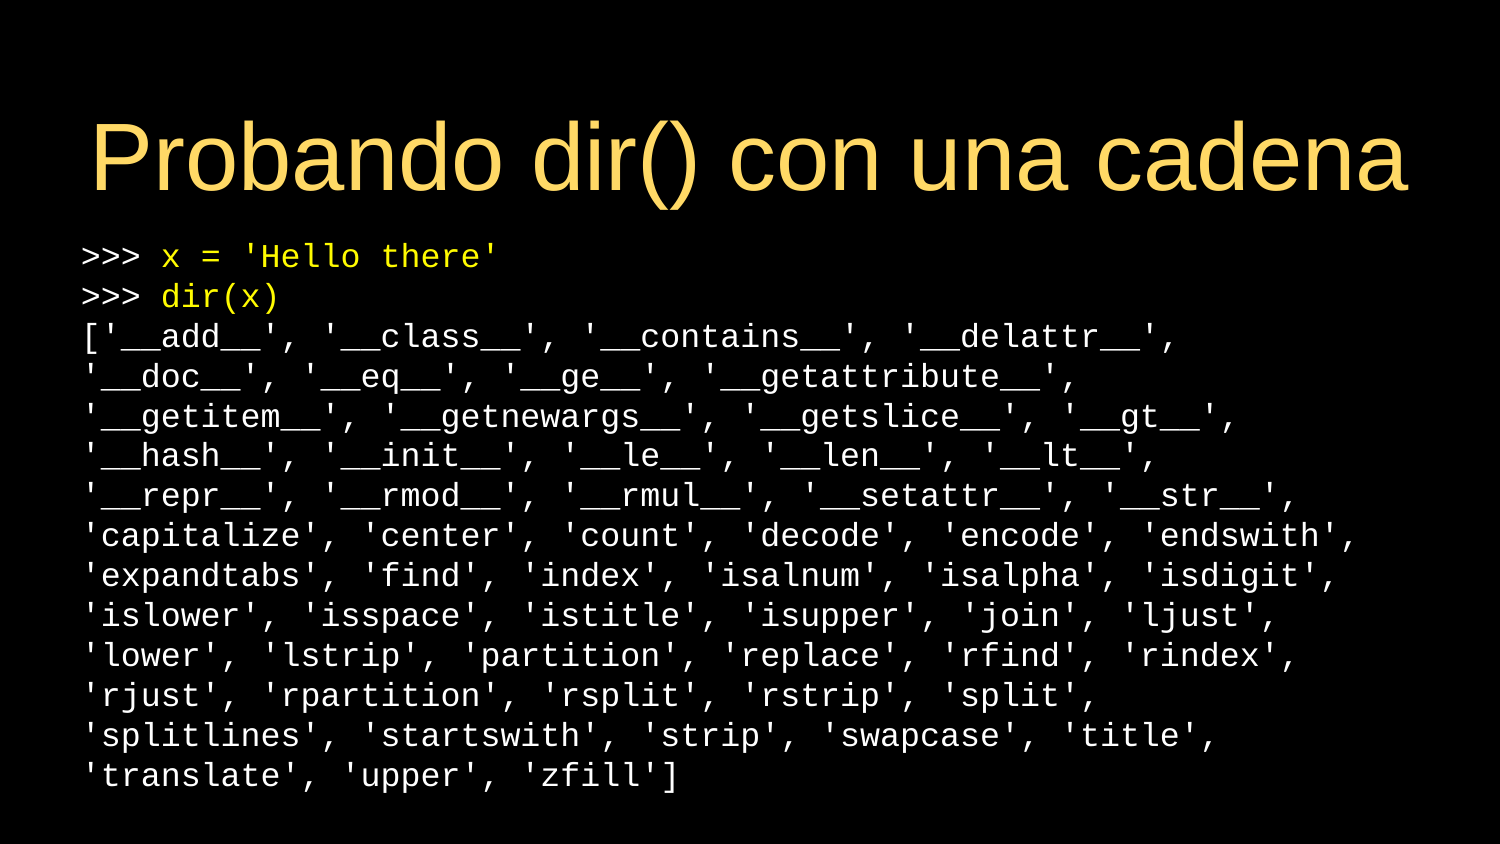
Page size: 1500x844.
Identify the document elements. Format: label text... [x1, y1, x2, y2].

title Probando dir() con una cadena [0, 70, 1500, 235]
text_box >>> x = 'Hello there' >>> dir(x) ['__add__', '__class__', '__contains__', '__delattr__', '__doc__', '__eq__', '__ge__', '__getattribute__', '__getitem__', '__getnewargs__', '__getslice__', '__gt__', '__hash__', '__init__', '__le__', '__len__', '__lt__', '__repr__', '__rmod__', '__rmul__', '__setattr__', '__str__', 'capitalize', 'center', 'count', 'decode', 'encode', 'endswith', 'expandtabs', 'find', 'index', 'isalnum', 'isalpha', 'isdigit', 'islower', 'isspace', 'istitle', 'isupper', 'join', 'ljust', 'lower', 'lstrip', 'partition', 'replace', 'rfind', 'rindex', 'rjust', 'rpartition', 'rsplit', 'rstrip', 'split', 'splitlines', 'startswith', 'strip', 'swapcase', 'title', 'translate', 'upper', 'zfill'] [77, 229, 1376, 798]
